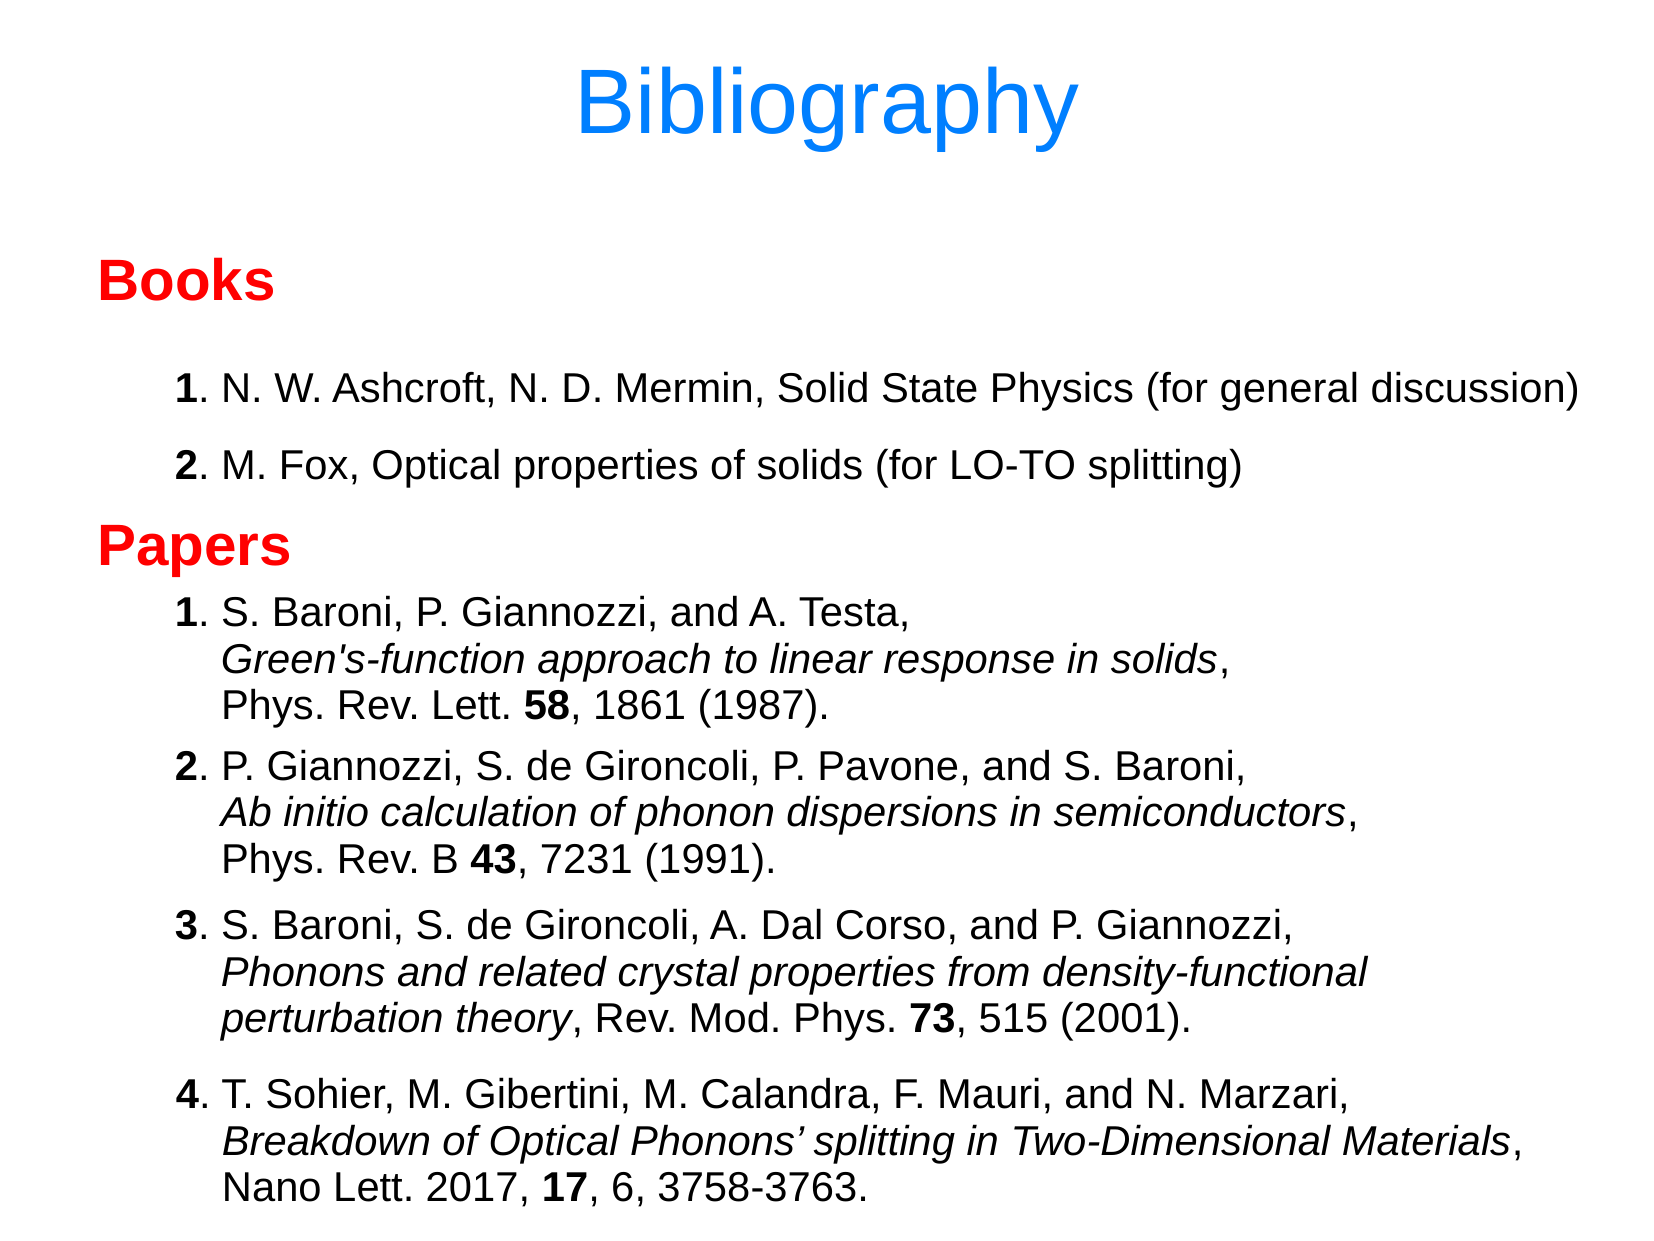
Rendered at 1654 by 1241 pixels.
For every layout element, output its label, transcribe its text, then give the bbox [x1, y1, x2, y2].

list 4. T. Sohier, M. Gibertini, M. Calandra, F. Mauri, and N. Marzari, Breakdown of Optical Phonons’ splitting in Two-Dimensional Materials, Nano Lett. 2017, 17, 6, 3758-3763. [105, 1071, 1585, 1228]
list 2. P. Giannozzi, S. de Gironcoli, P. Pavone, and S. Baroni, Ab initio calculation of phonon dispersions in semiconductors, Phys. Rev. B 43, 7231 (1991). [104, 742, 1584, 899]
title Bibliography [83, 49, 1572, 240]
list 1. S. Baroni, P. Giannozzi, and A. Testa, Green's-function approach to linear response in solids, Phys. Rev. Lett. 58, 1861 (1987). [104, 589, 1584, 733]
list 3. S. Baroni, S. de Gironcoli, A. Dal Corso, and P. Giannozzi, Phonons and related crystal properties from density-functional perturbation theory, Rev. Mod. Phys. 73, 515 (2001). [104, 902, 1584, 1058]
list 1. N. W. Ashcroft, N. D. Mermin, Solid State Physics (for general discussion) [104, 364, 1584, 441]
text_box Papers [83, 505, 1606, 586]
list 2. M. Fox, Optical properties of solids (for LO-TO splitting) [104, 441, 1584, 505]
text_box Books [83, 240, 1606, 320]
